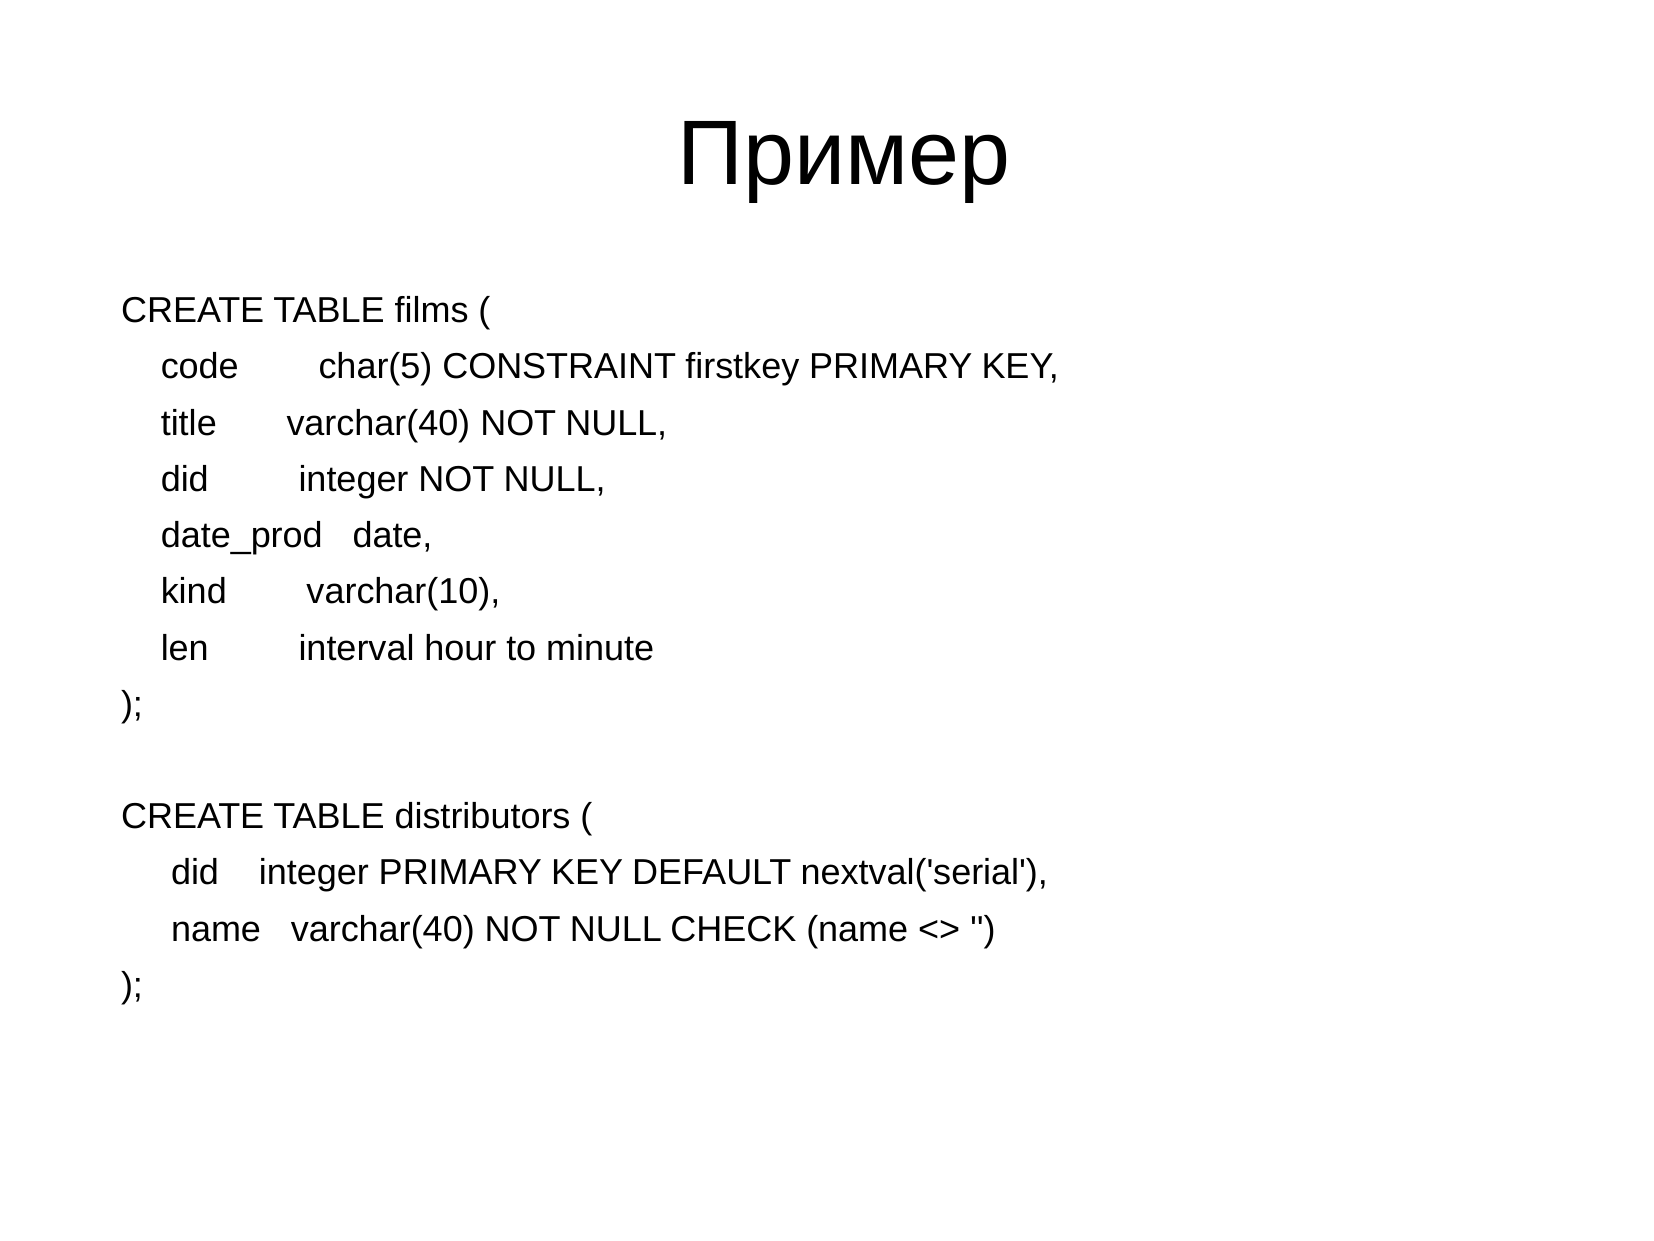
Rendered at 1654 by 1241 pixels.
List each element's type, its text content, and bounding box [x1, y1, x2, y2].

list CREATE TABLE films ( code char(5) CONSTRAINT firstkey PRIMARY KEY, title varchar(40) NOT NULL, did integer NOT NULL, date_prod date, kind varchar(10), len interval hour to minute ); CREATE TABLE distributors ( did integer PRIMARY KEY DEFAULT nextval('serial'), name varchar(40) NOT NULL CHECK (name <> '') ); [82, 290, 1571, 1010]
title Пример [82, 49, 1571, 257]
